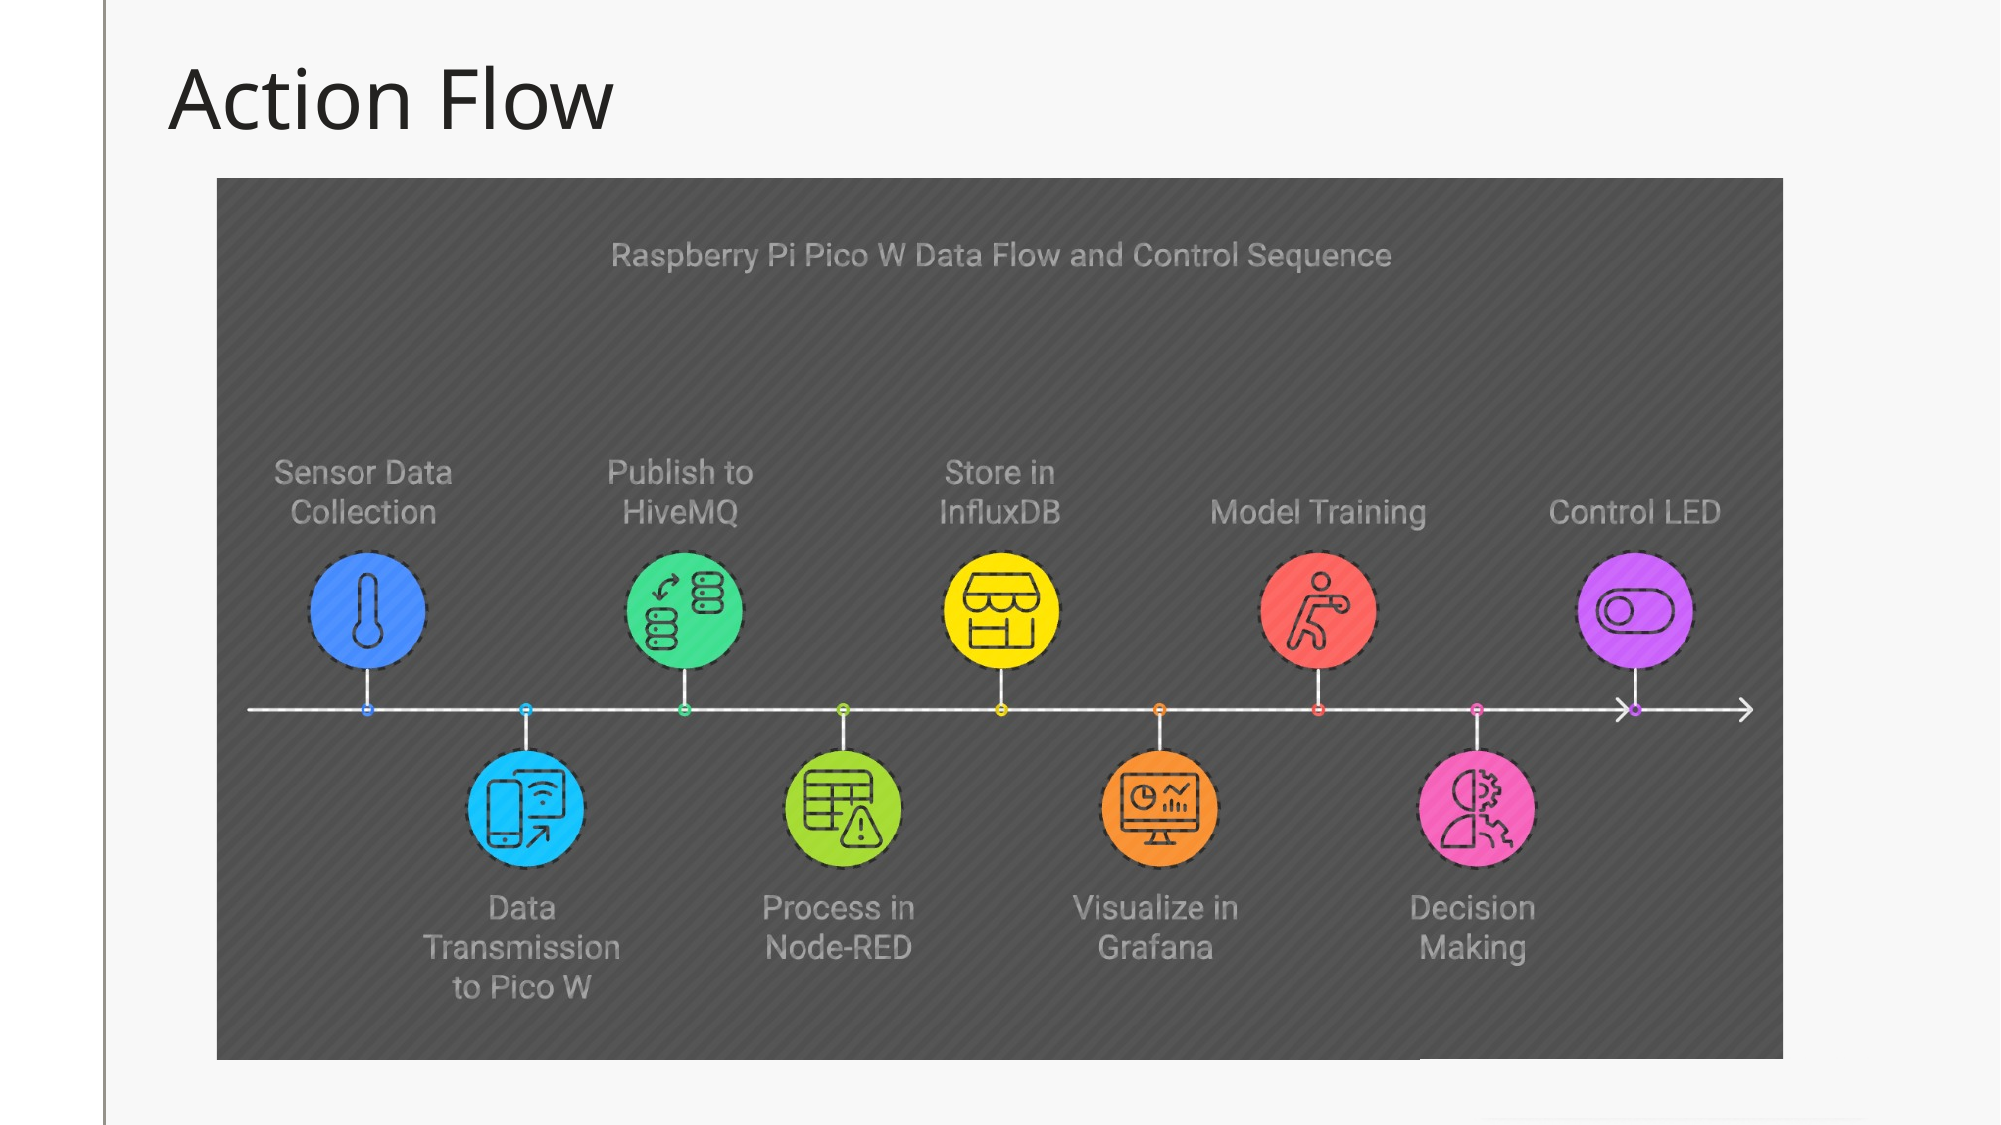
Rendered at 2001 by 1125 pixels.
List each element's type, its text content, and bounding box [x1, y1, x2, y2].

picture [216, 178, 1930, 1118]
title Action Flow [153, 50, 859, 158]
